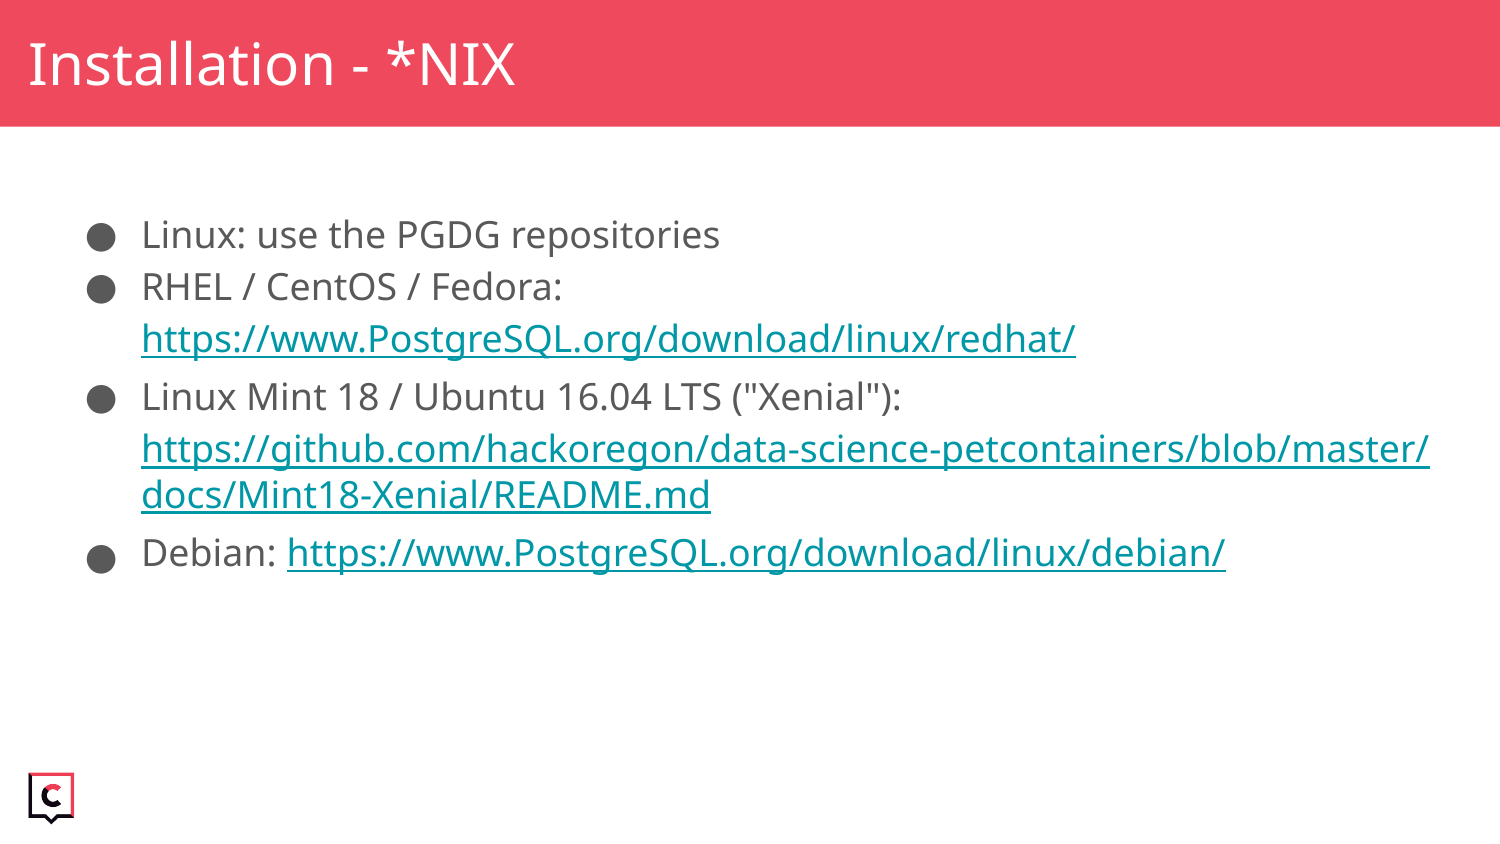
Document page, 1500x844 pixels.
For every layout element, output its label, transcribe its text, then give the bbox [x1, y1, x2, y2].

picture [19, 764, 82, 830]
title Installation - *NIX [13, 12, 1412, 107]
list Linux: use the PGDG repositories RHEL / CentOS / Fedora: https://www.PostgreSQL.org/download/linux/redhat/ Linux Mint 18 / Ubuntu 16.04 LTS ("Xenial"): https://github.com/hackoregon/data-science-petcontainers/blob/master/docs/Mint18-Xenial/README.md Debian: https://www.PostgreSQL.org/download/linux/debian/ [51, 189, 1449, 750]
